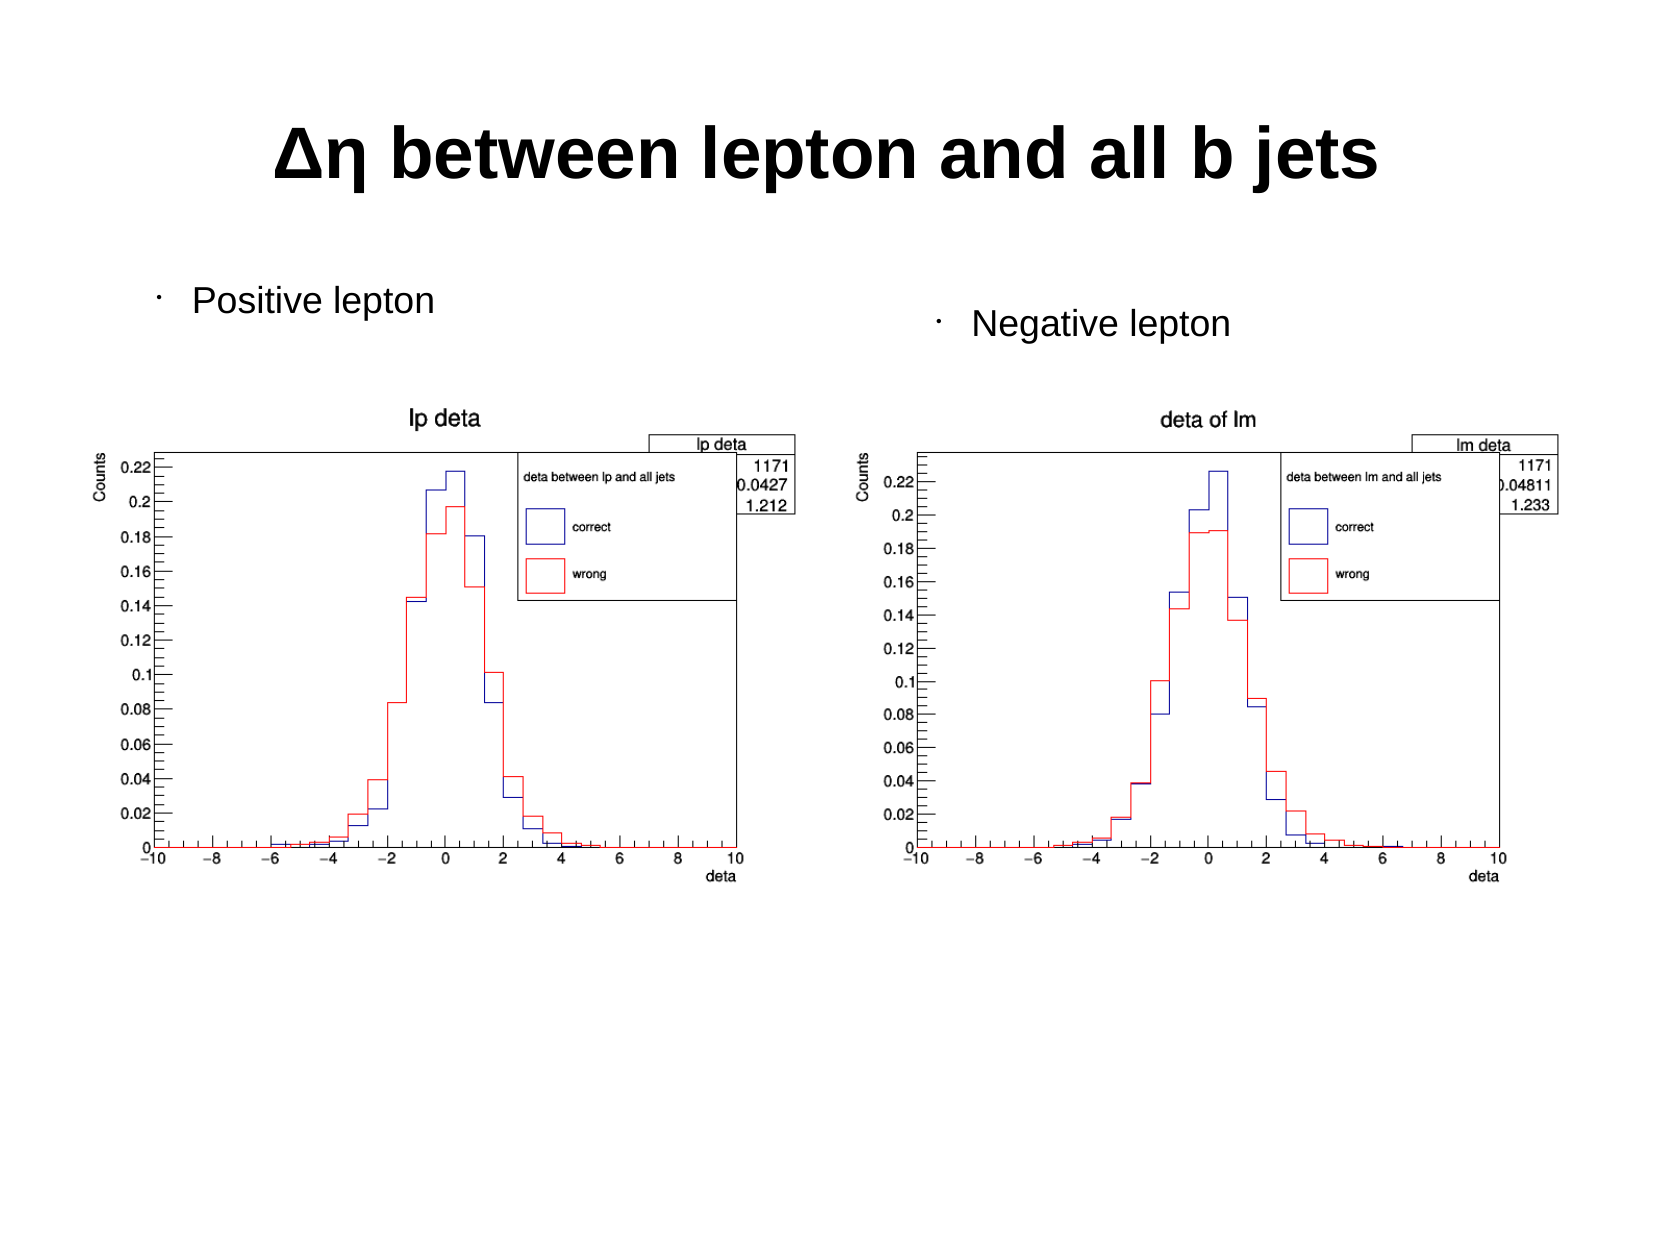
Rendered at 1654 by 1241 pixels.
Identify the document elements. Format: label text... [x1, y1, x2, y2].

picture [845, 403, 1572, 897]
text_box Positive lepton [141, 271, 745, 329]
title Δη between lepton and all b jets [82, 49, 1571, 257]
text_box Negative lepton [921, 295, 1512, 353]
picture [82, 403, 809, 897]
